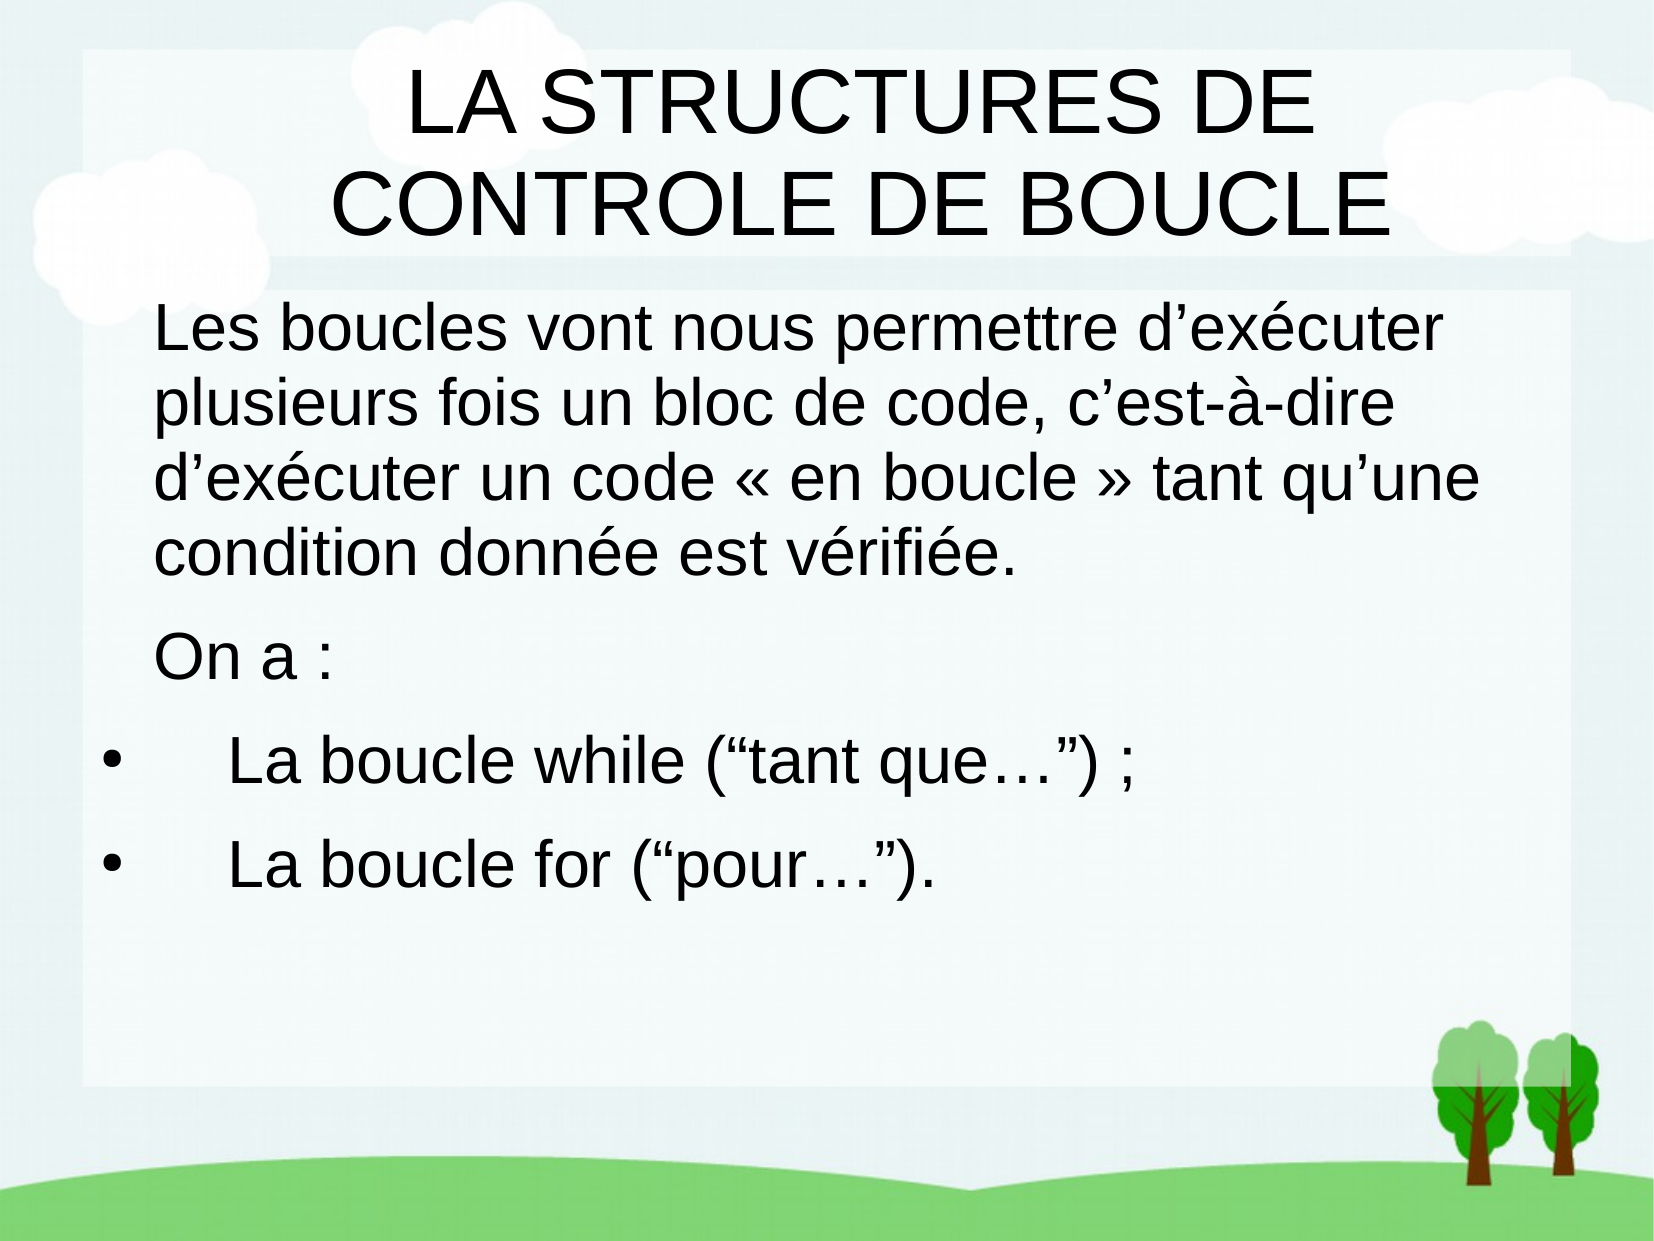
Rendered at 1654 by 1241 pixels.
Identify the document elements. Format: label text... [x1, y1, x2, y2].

list Les boucles vont nous permettre d’exécuter plusieurs fois un bloc de code, c’est-à-dire d’exécuter un code « en boucle » tant qu’une condition donnée est vérifiée. On a : La boucle while (“tant que…”) ; La boucle for (“pour…”). [82, 290, 1571, 1087]
picture [0, 0, 1654, 1241]
title LA STRUCTURES DE CONTROLE DE BOUCLE [82, 49, 1571, 257]
